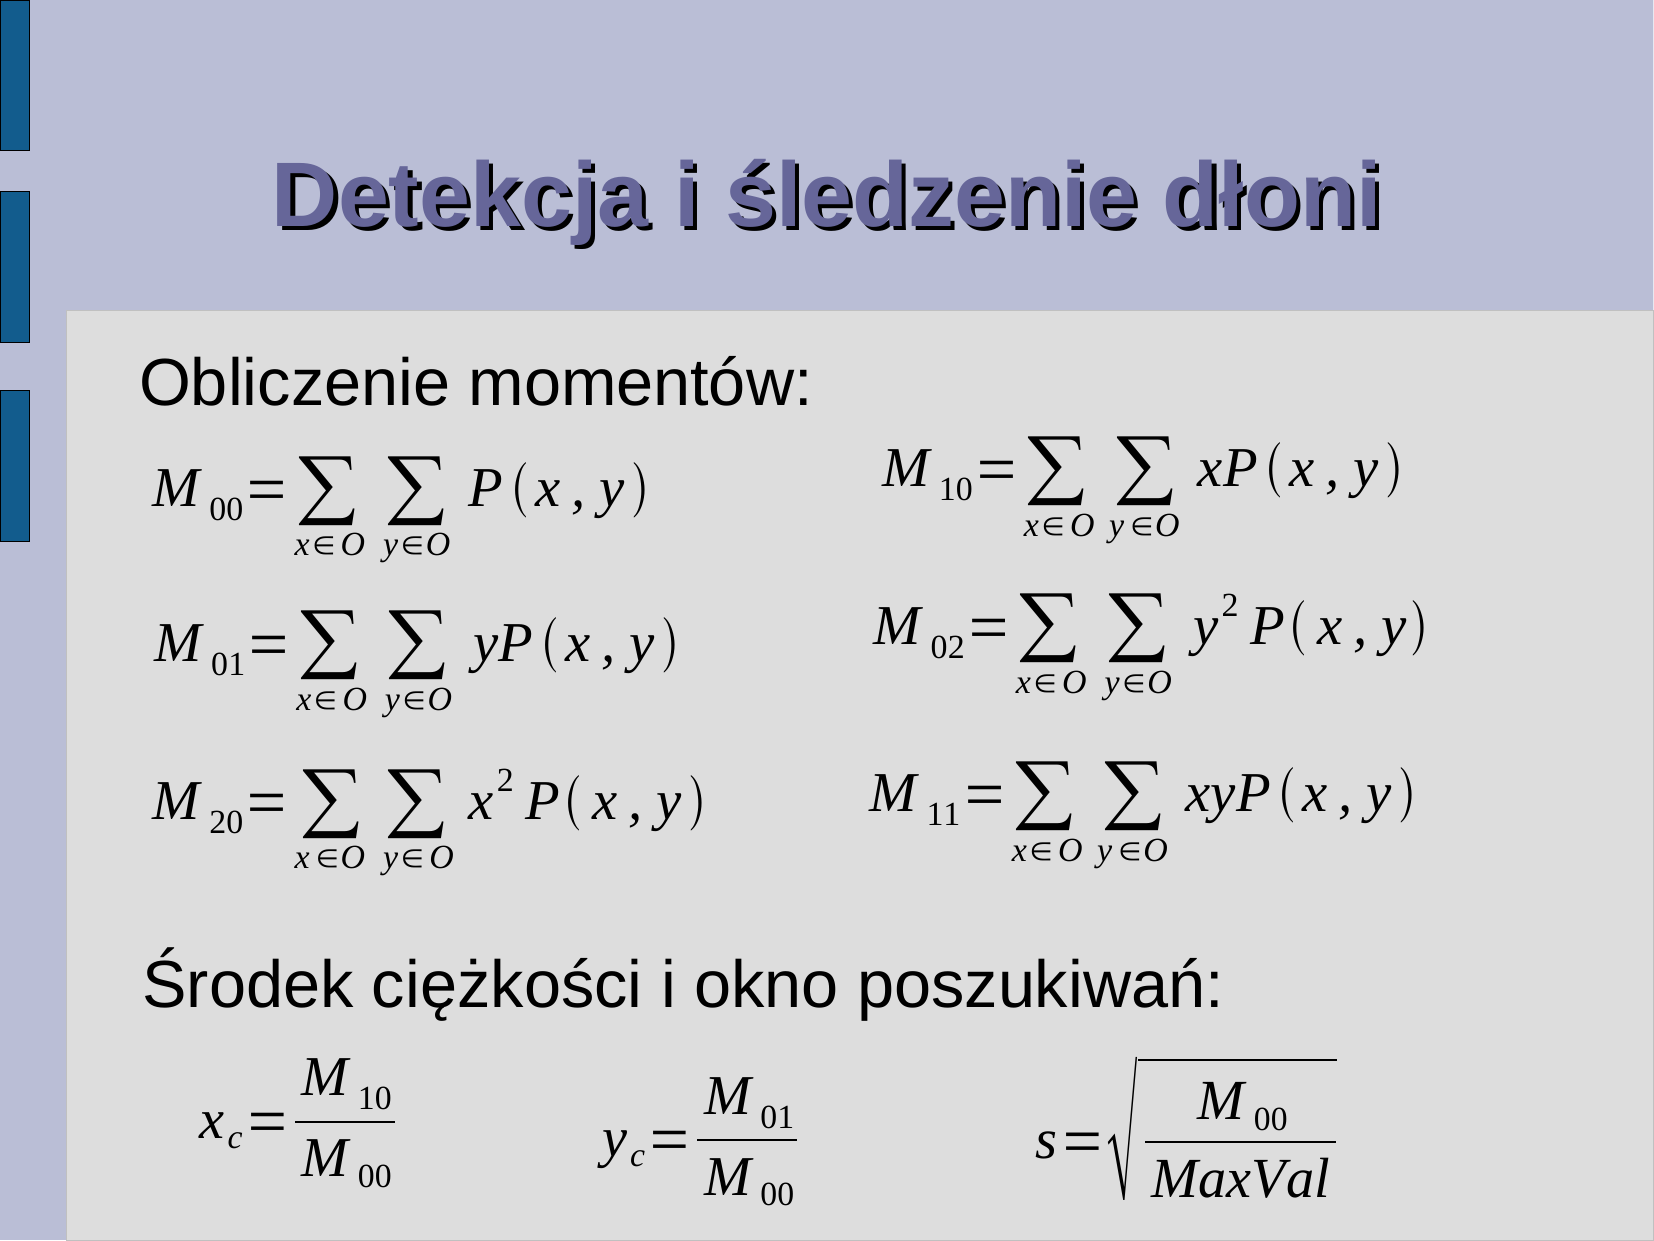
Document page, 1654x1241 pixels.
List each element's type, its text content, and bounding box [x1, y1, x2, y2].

chart [855, 587, 1443, 703]
title Detekcja i śledzenie dłoni [121, 98, 1534, 291]
chart [580, 1064, 814, 1215]
chart [134, 762, 718, 878]
chart [1018, 1055, 1352, 1210]
chart [136, 604, 692, 720]
list Obliczenie momentów: [121, 344, 1534, 431]
chart [134, 450, 662, 565]
chart [864, 430, 1416, 545]
chart [181, 1046, 411, 1196]
list Środek ciężkości i okno poszukiwań: [124, 947, 1537, 1033]
chart [852, 755, 1430, 870]
